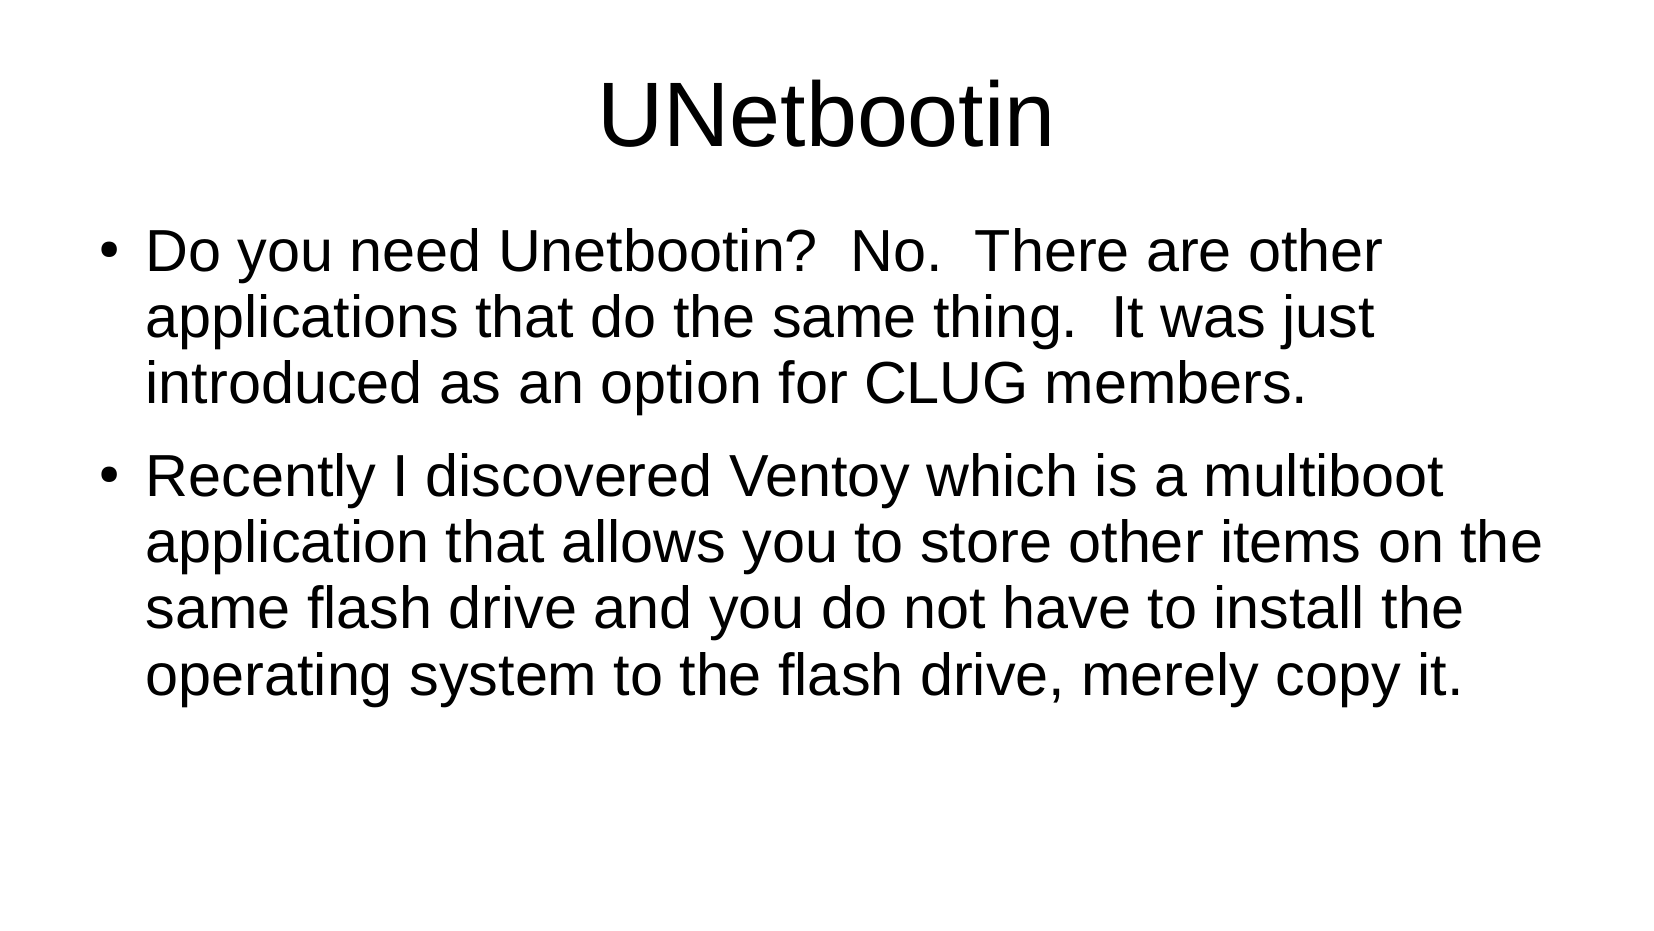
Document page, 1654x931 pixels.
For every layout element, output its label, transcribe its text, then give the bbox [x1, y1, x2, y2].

list Do you need Unetbootin? No. There are other applications that do the same thing. It was just introduced as an option for CLUG members. Recently I discovered Ventoy which is a multiboot application that allows you to store other items on the same flash drive and you do not have to install the operating system to the flash drive, merely copy it. [82, 217, 1571, 758]
title UNetbootin [82, 37, 1571, 193]
